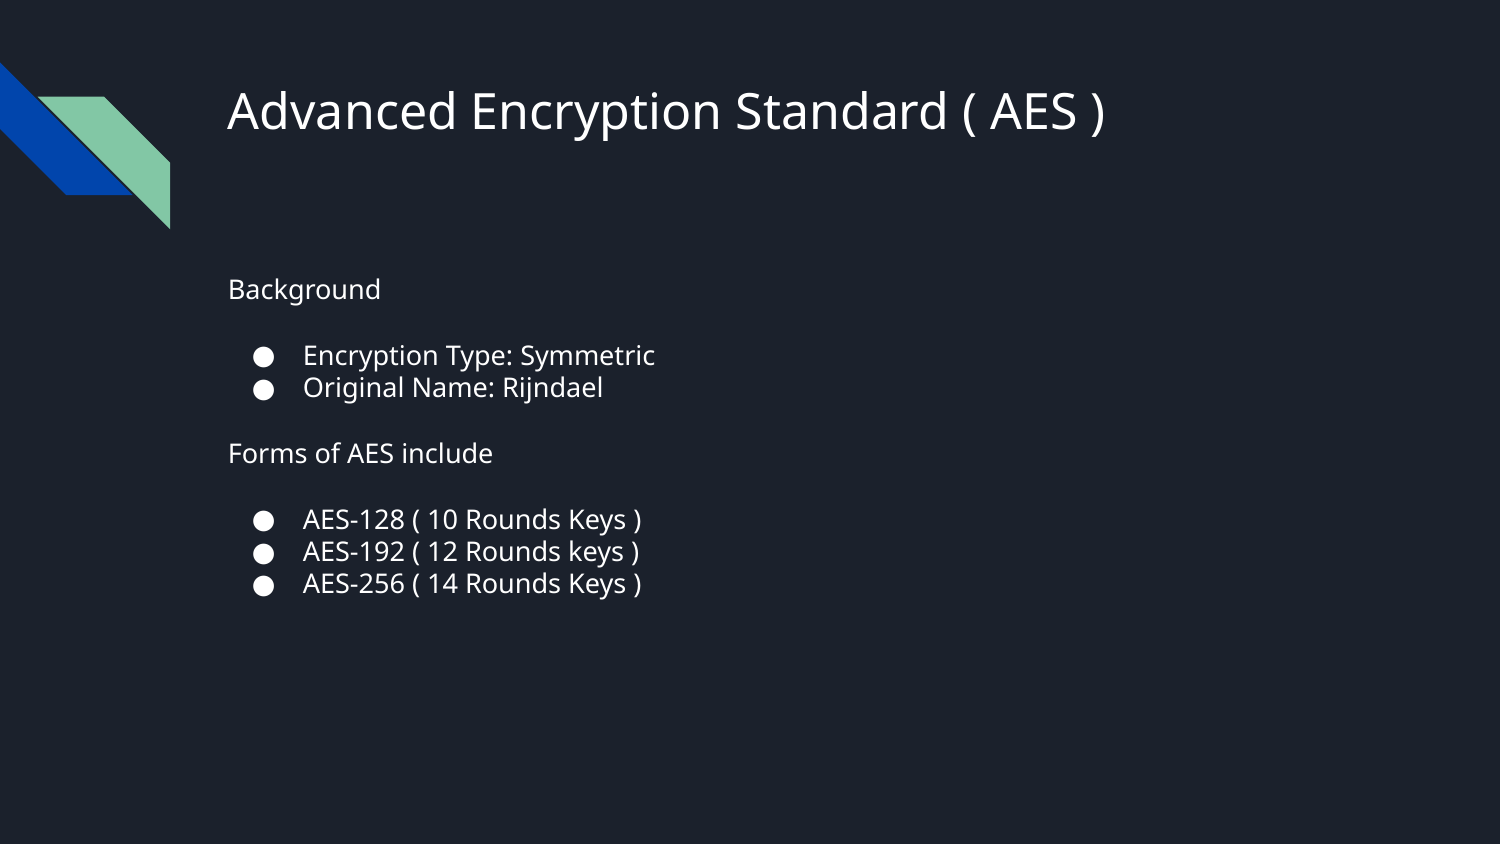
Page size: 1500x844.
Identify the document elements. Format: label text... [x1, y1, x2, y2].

list Background Encryption Type: Symmetric Original Name: Rijndael Forms of AES include AES-128 ( 10 Rounds Keys ) AES-192 ( 12 Rounds keys ) AES-256 ( 14 Rounds Keys ) [212, 257, 772, 735]
title Advanced Encryption Standard ( AES ) [212, 64, 1368, 215]
